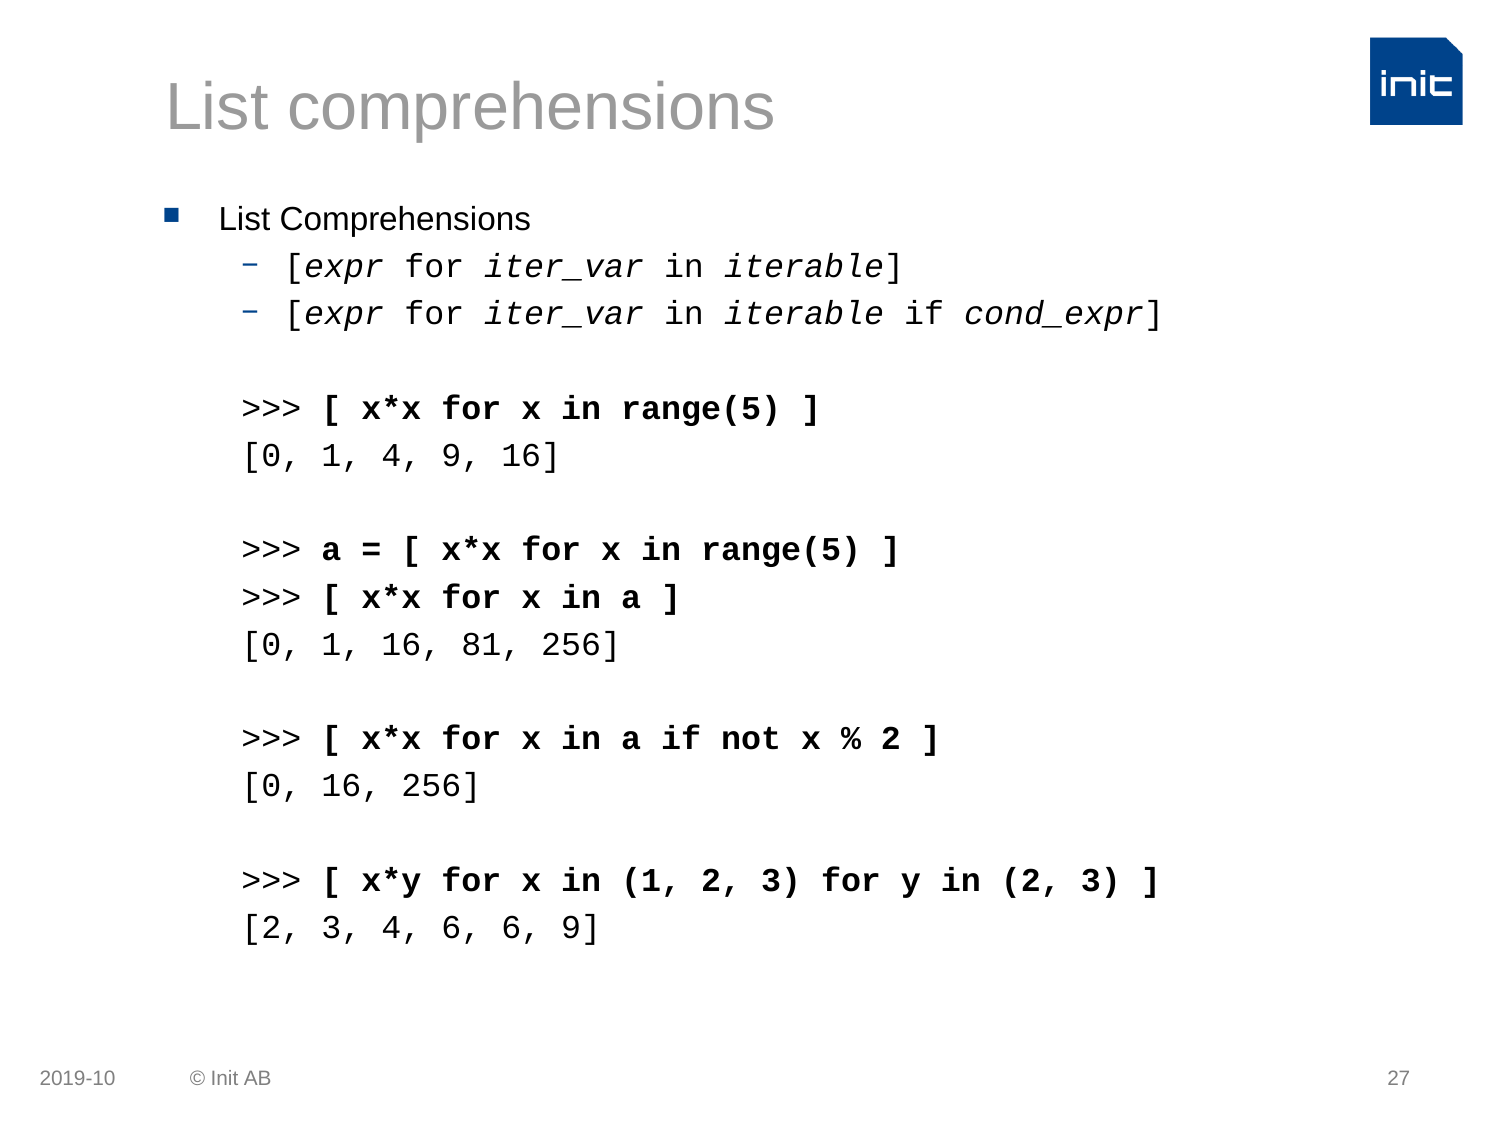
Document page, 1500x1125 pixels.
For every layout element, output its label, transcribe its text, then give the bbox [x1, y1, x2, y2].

text_box List Comprehensions [expr for iter_var in iterable] [expr for iter_var in iterable if cond_expr] >>> [ x*x for x in range(5) ] [0, 1, 4, 9, 16] >>> a = [ x*x for x in range(5) ] >>> [ x*x for x in a ] [0, 1, 16, 81, 256] >>> [ x*x for x in a if not x % 2 ] [0, 16, 256] >>> [ x*y for x in (1, 2, 3) for y in (2, 3) ] [2, 3, 4, 6, 6, 9] [150, 189, 1351, 963]
picture [1370, 37, 1463, 125]
text_box <nummer> [1350, 1037, 1426, 1098]
text_box 2019-10 [24, 1037, 151, 1098]
text_box © Init AB [174, 1037, 1326, 1098]
text_box List comprehensions [150, 0, 1351, 151]
